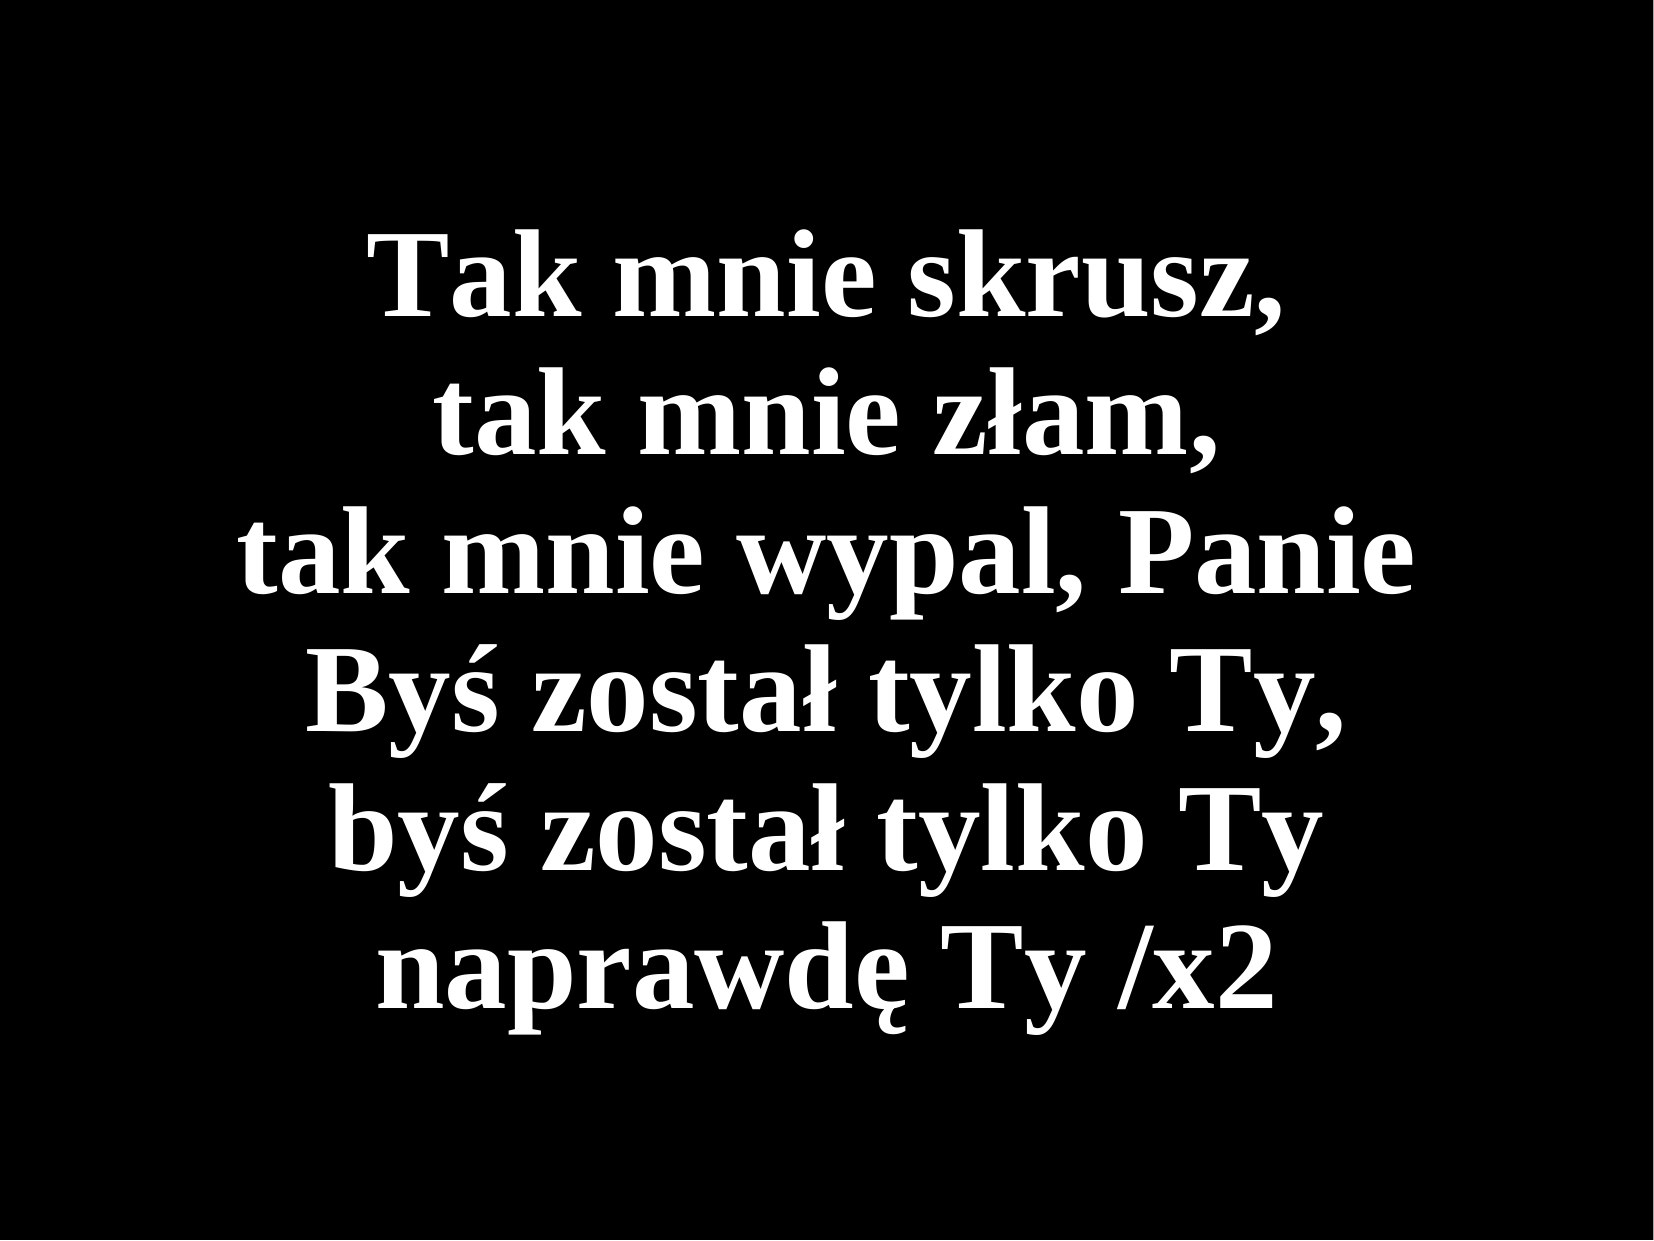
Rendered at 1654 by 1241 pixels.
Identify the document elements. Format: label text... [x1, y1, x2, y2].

title Tak mnie skrusz, tak mnie złam, tak mnie wypal, Panie Byś został tylko Ty, byś został tylko Ty naprawdę Ty /x2 [0, 0, 1654, 1241]
